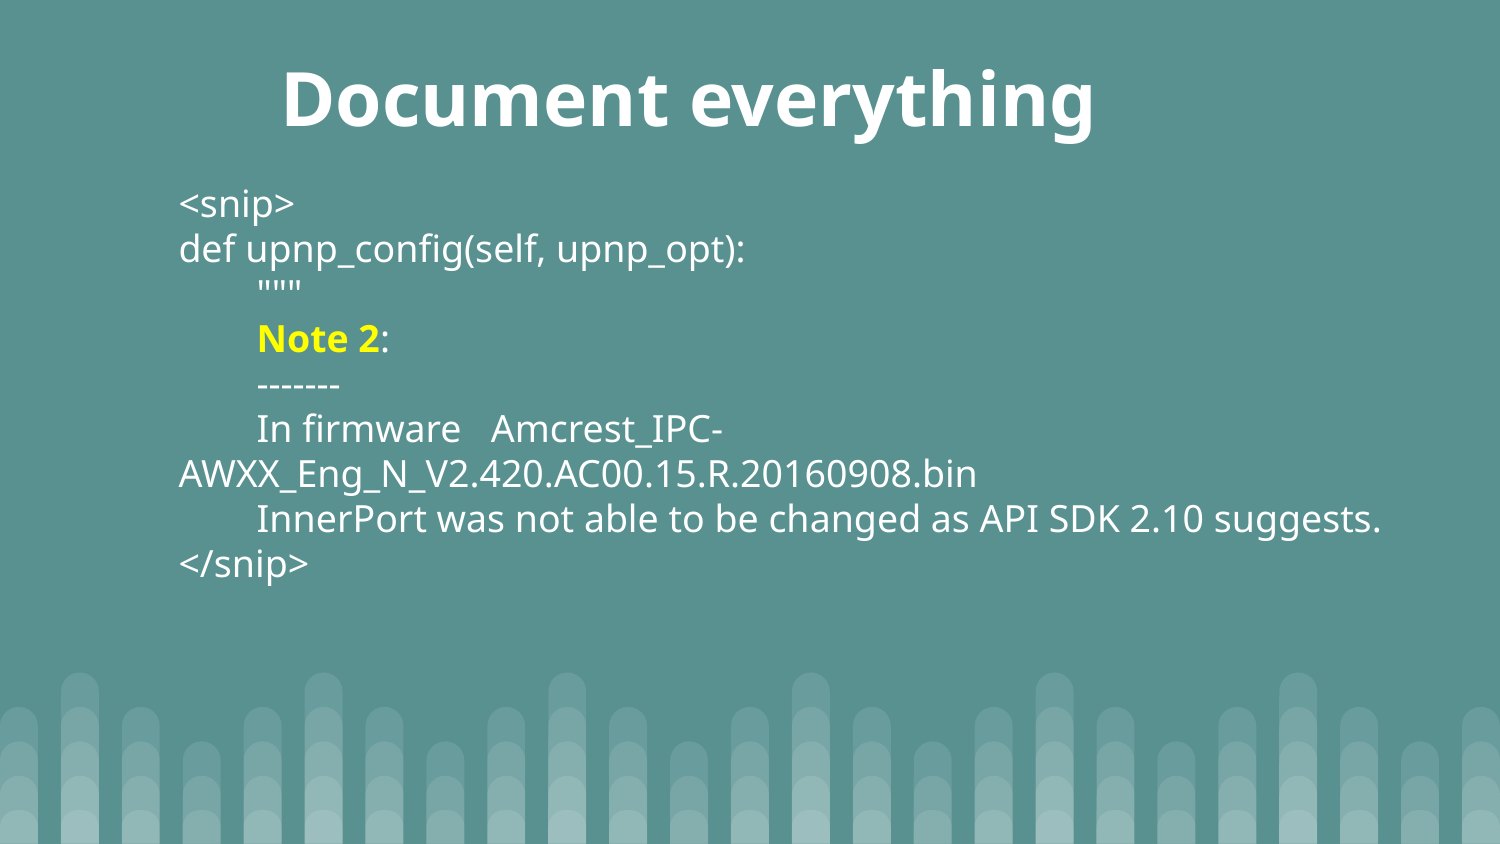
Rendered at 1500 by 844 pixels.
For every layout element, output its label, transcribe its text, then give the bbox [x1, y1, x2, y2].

list <snip> def upnp_config(self, upnp_opt): """ Note 2: ------- In firmware Amcrest_IPC-AWXX_Eng_N_V2.420.AC00.15.R.20160908.bin InnerPort was not able to be changed as API SDK 2.10 suggests. </snip> [163, 165, 1456, 713]
title Document everything [265, 15, 1198, 165]
